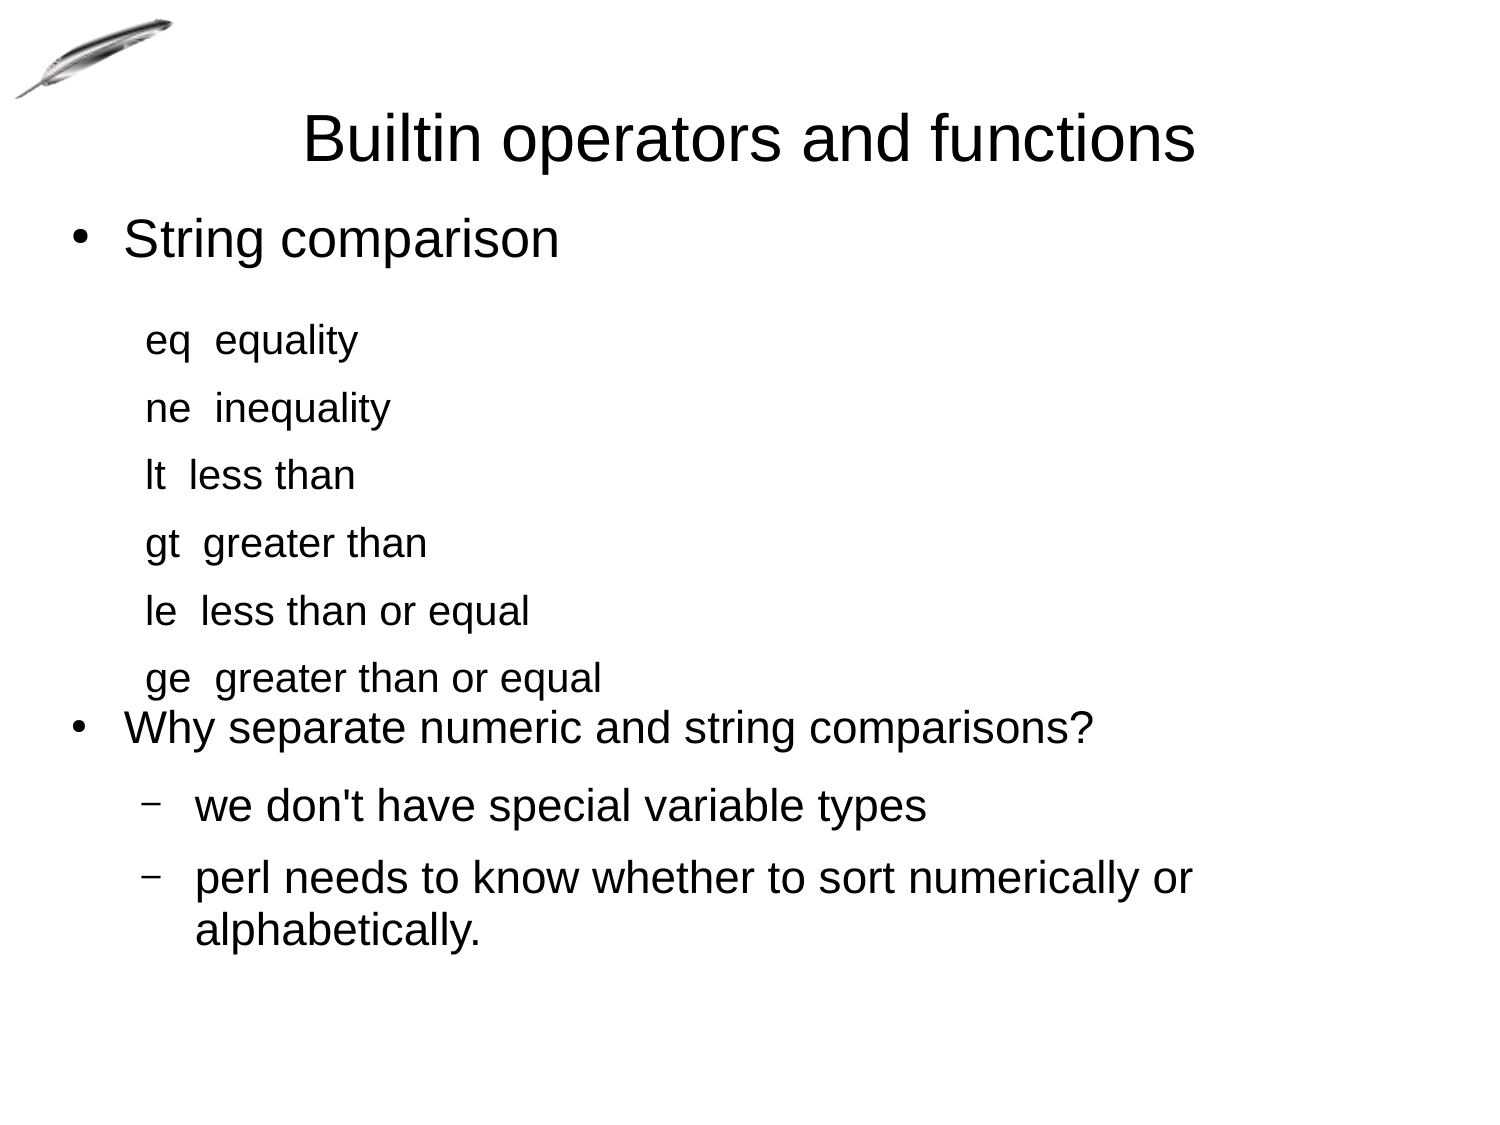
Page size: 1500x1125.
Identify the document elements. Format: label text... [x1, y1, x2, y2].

list String comparison eq equality ne inequality lt less than gt greater than le less than or equal ge greater than or equal Why separate numeric and string comparisons? we don't have special variable types perl needs to know whether to sort numerically or alphabetically. [53, 207, 1447, 1084]
picture [11, 17, 179, 101]
title Builtin operators and functions [75, 44, 1425, 207]
